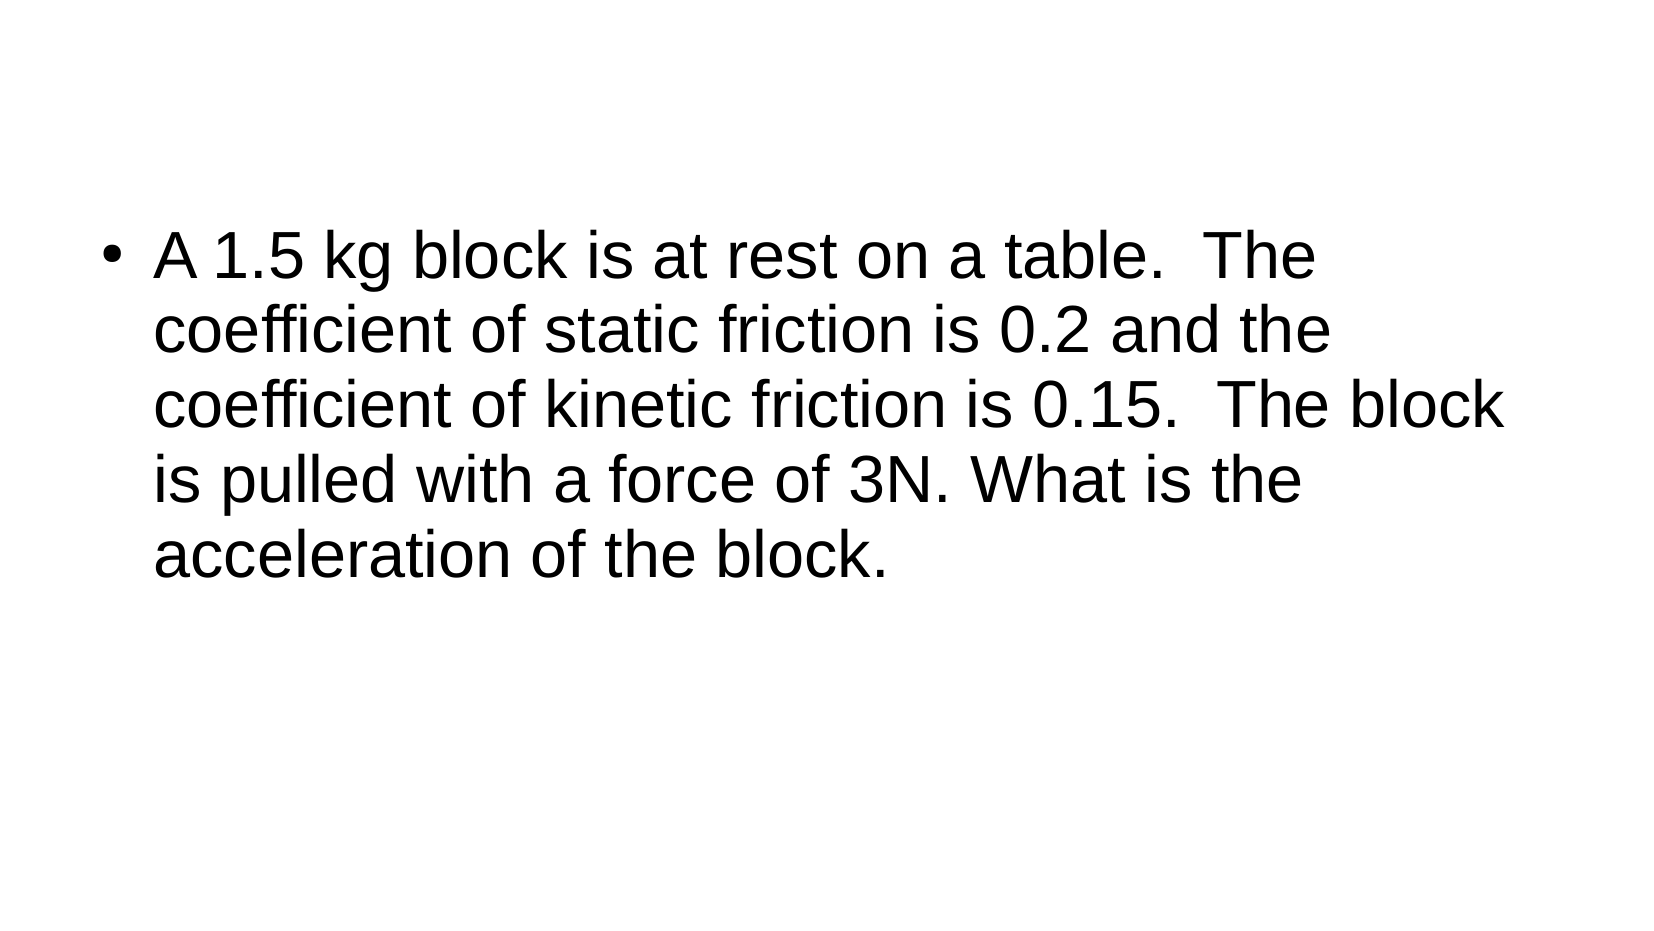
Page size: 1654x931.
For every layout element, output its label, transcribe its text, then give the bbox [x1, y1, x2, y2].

list A 1.5 kg block is at rest on a table. The coefficient of static friction is 0.2 and the coefficient of kinetic friction is 0.15. The block is pulled with a force of 3N. What is the acceleration of the block. [82, 217, 1571, 758]
